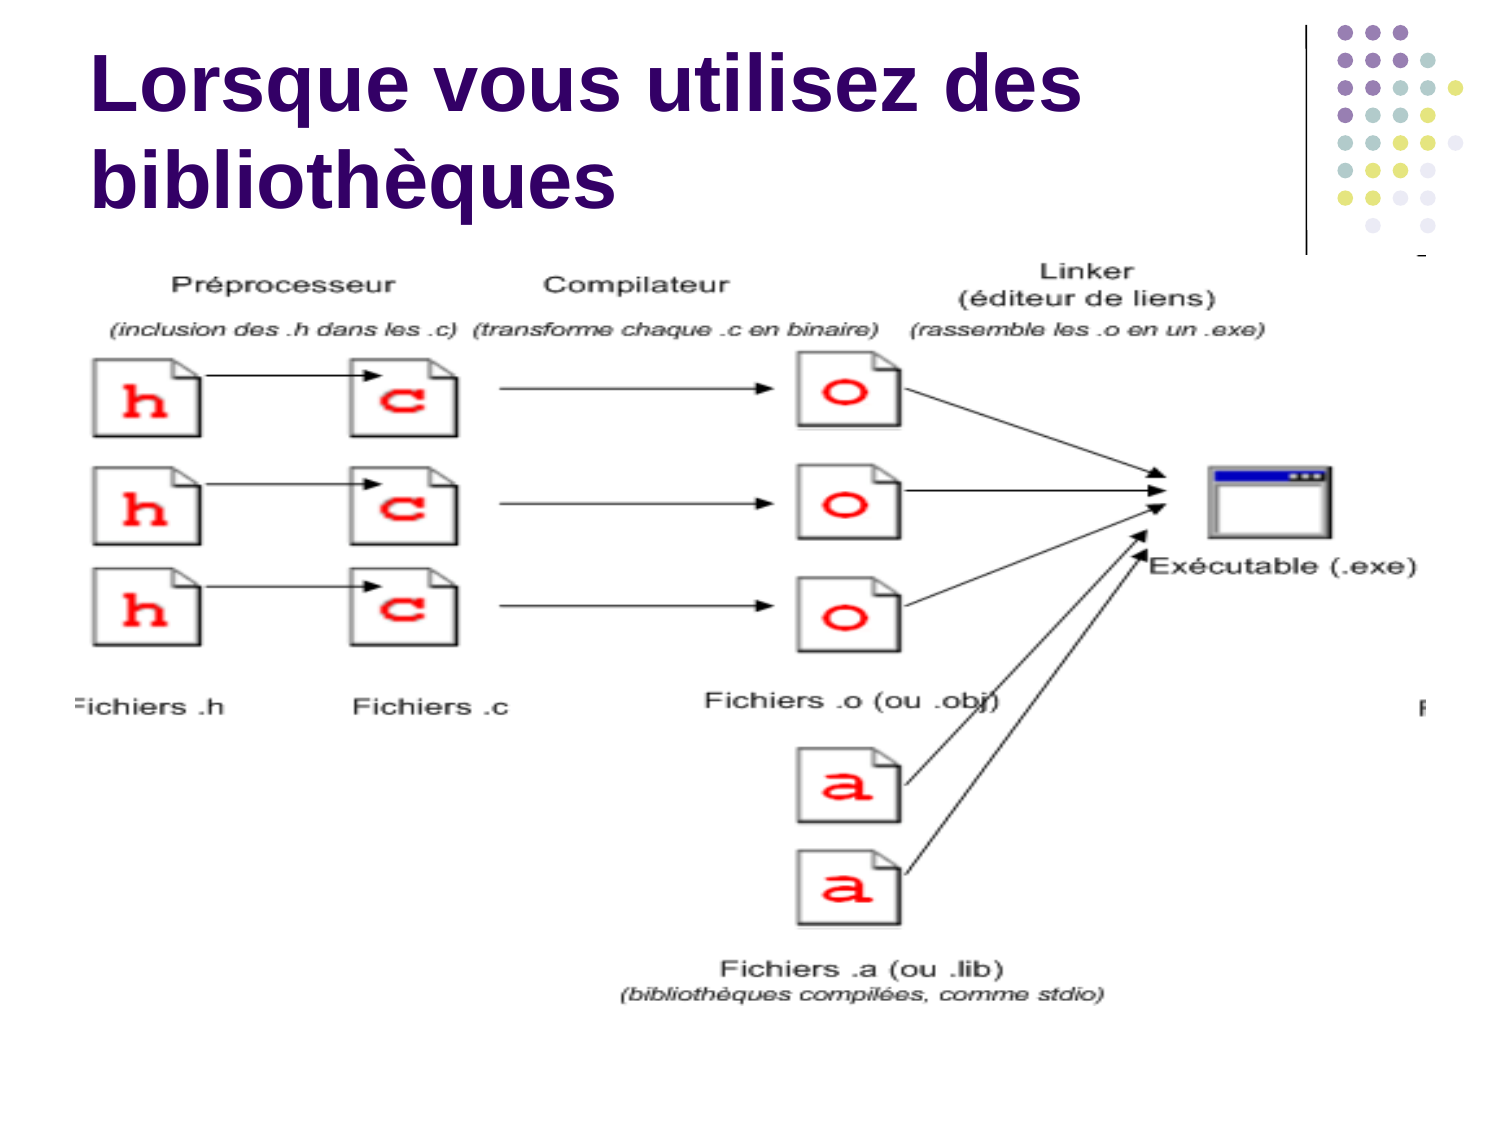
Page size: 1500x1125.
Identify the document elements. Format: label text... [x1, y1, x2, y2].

picture [75, 255, 1426, 1006]
title Lorsque vous utilisez des bibliothèques [74, 20, 1313, 233]
